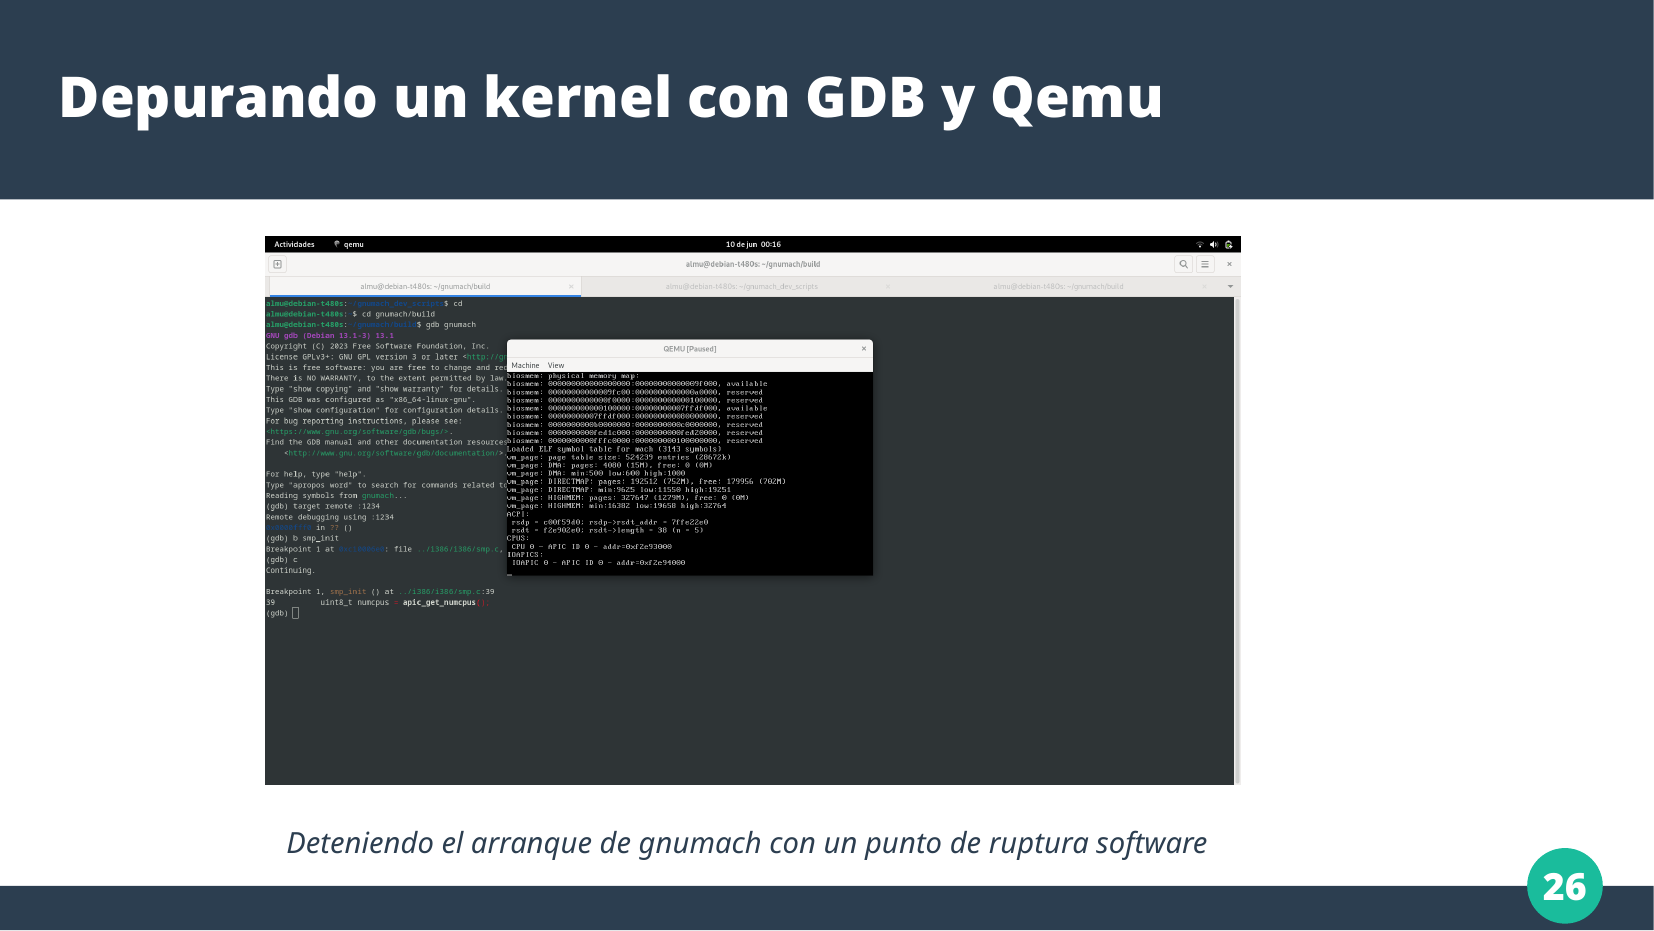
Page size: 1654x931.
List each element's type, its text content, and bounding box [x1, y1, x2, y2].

text_box Deteniendo el arranque de gnumach con un punto de ruptura software [271, 814, 1224, 870]
title Depurando un kernel con GDB y Qemu [59, 37, 1595, 155]
picture [265, 236, 1241, 785]
